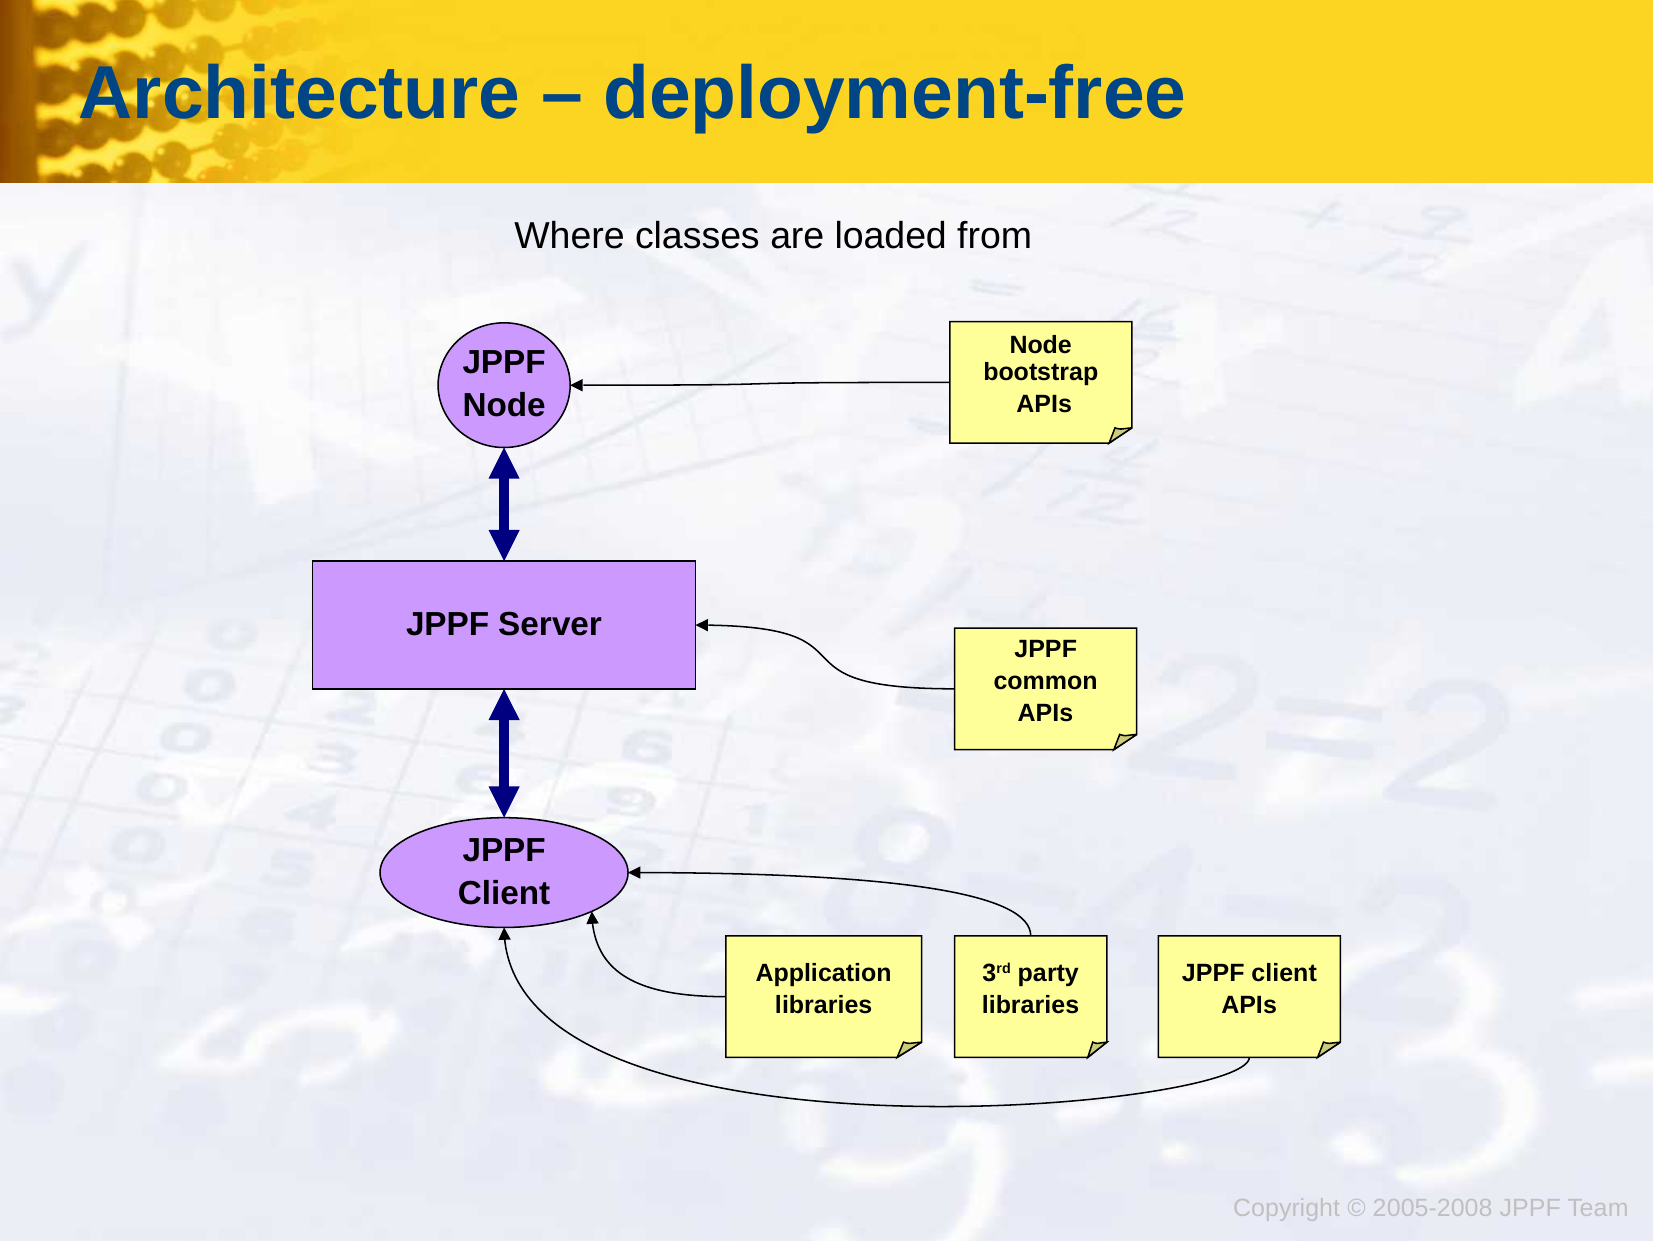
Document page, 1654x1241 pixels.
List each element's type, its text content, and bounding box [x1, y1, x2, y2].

text_box JPPF Client [380, 817, 629, 928]
text_box JPPF Node [438, 322, 571, 448]
text_box Node bootstrap APIs [949, 321, 1132, 444]
title Architecture – deployment-free [78, 17, 1567, 168]
text_box Application libraries [725, 935, 922, 1058]
text_box JPPF common APIs [954, 628, 1137, 750]
text_box JPPF client APIs [1158, 935, 1341, 1058]
text_box 3rd party libraries [954, 935, 1107, 1058]
text_box Where classes are loaded from [499, 207, 1048, 265]
text_box JPPF Server [312, 561, 696, 689]
picture [0, 0, 1654, 1241]
